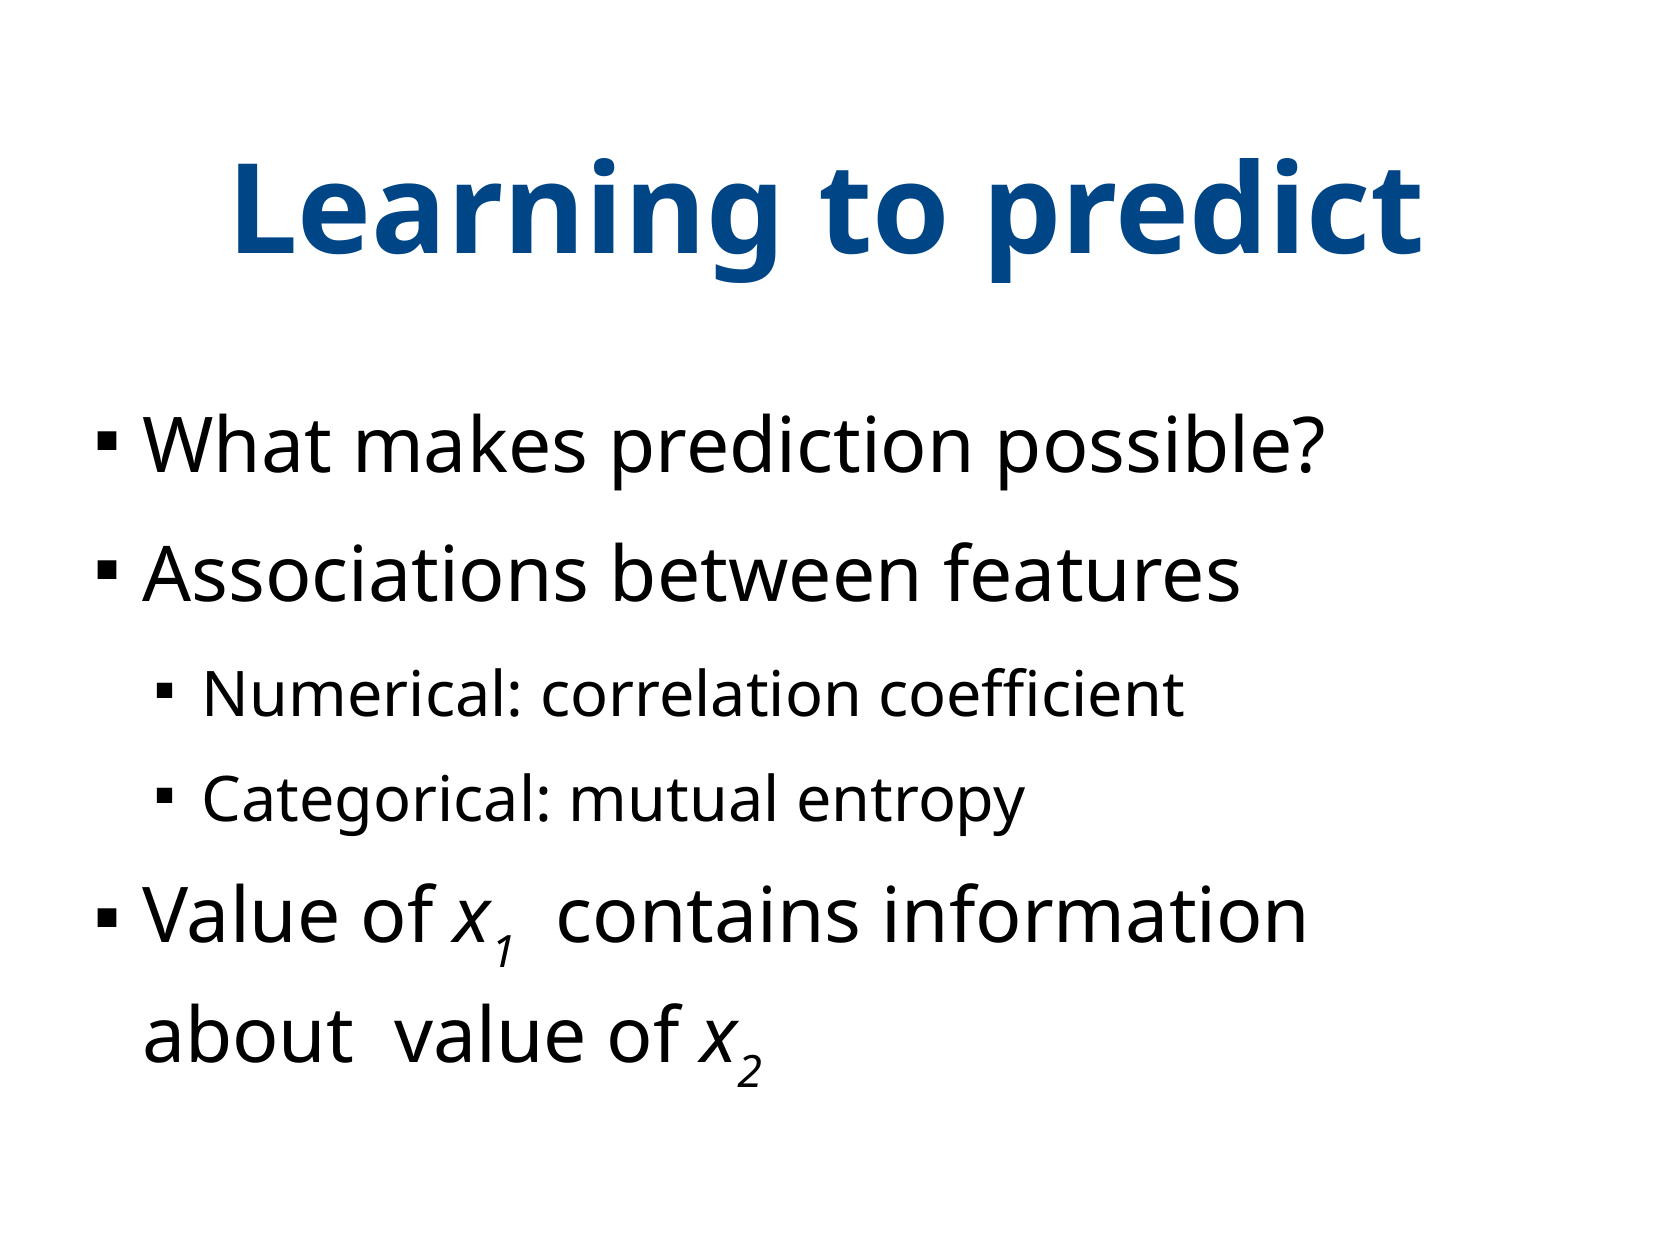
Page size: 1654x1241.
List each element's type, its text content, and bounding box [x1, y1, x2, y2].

title Learning to predict [82, 49, 1571, 360]
list What makes prediction possible? Associations between features Numerical: correlation coefficient Categorical: mutual entropy Value of x1 contains information about value of x2 [82, 389, 1538, 1110]
